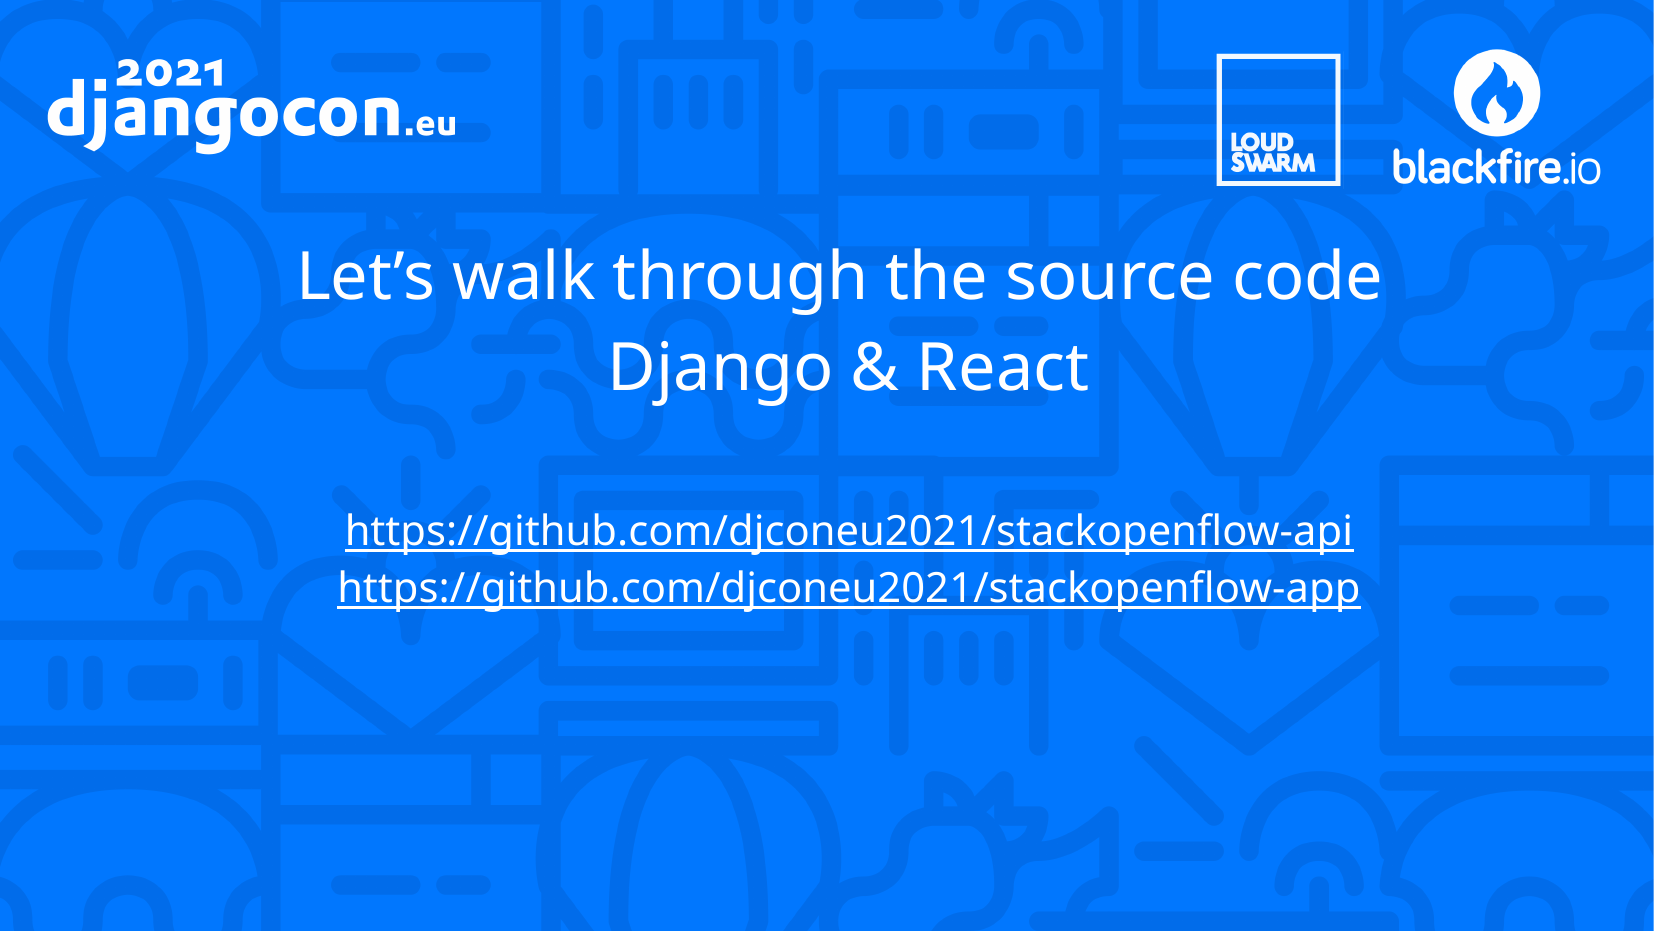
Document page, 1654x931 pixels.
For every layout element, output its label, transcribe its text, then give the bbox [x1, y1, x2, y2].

picture [0, 0, 1654, 931]
subtitle Let’s walk through the source code Django & React https://github.com/djconeu2021/stackopenflow-api https://github.com/djconeu2021/stackopenflow-app [105, 90, 1594, 810]
